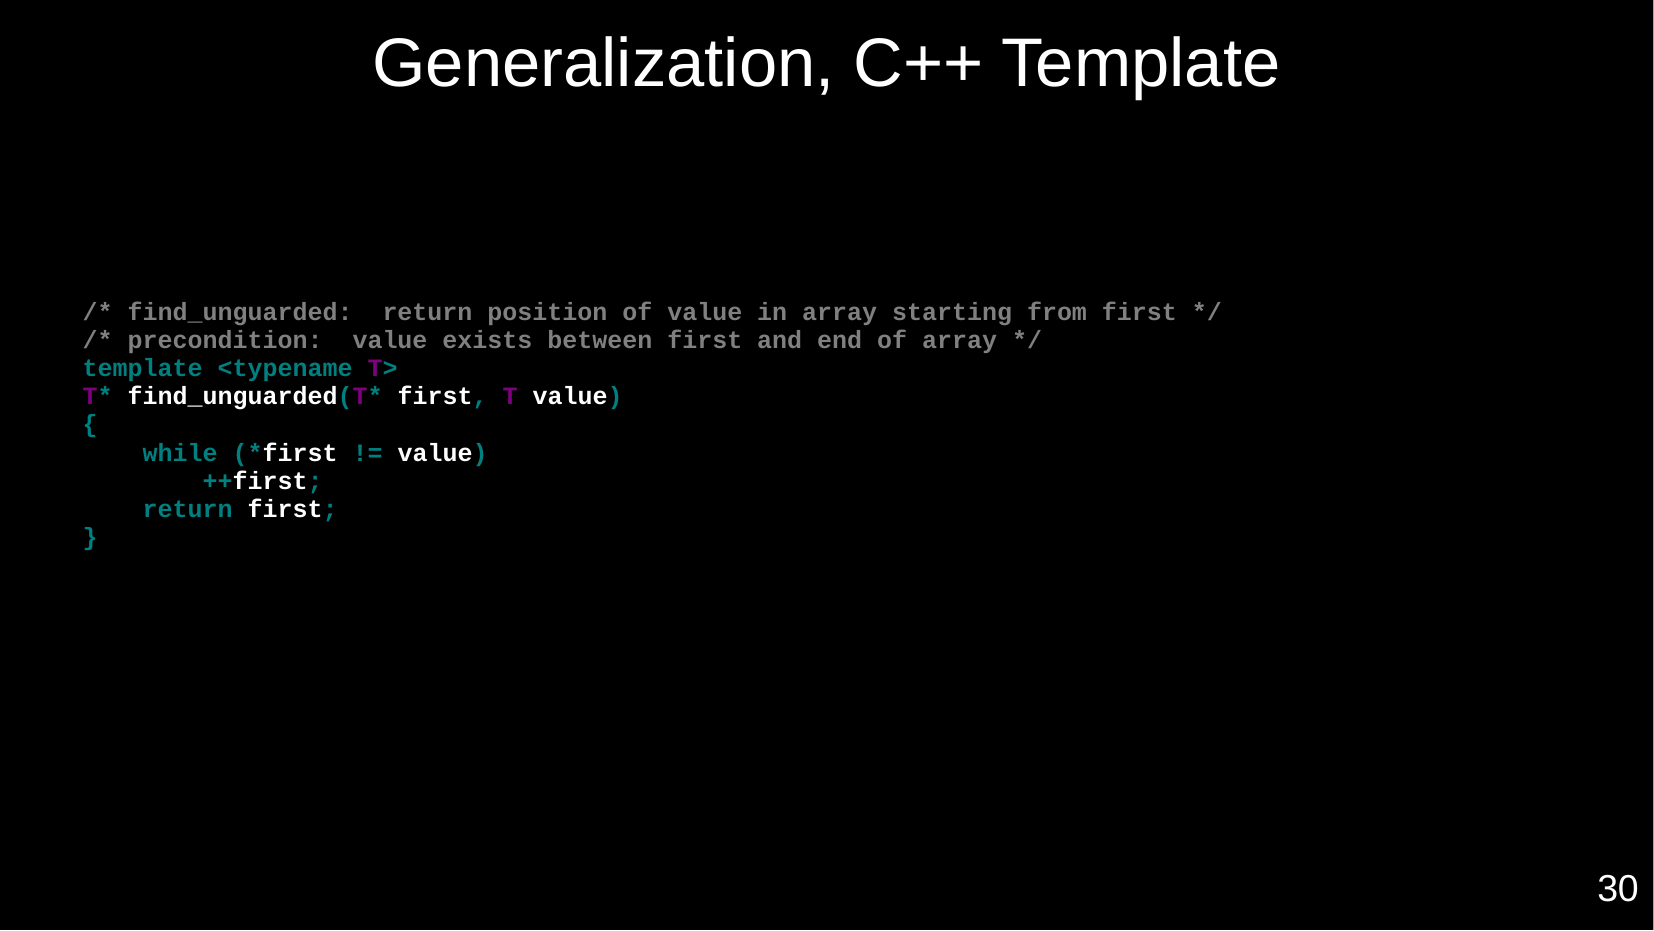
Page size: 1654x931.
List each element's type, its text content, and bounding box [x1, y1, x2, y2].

text_box <number> [1024, 860, 1654, 931]
title Generalization, C++ Template [82, 4, 1571, 121]
subtitle /* find_unguarded: return position of value in array starting from first */ /* precondition: value exists between first and end of array */ template <typename T> T* find_unguarded(T* first, T value) { while (*first != value) ++first; return first; } [82, 132, 1571, 889]
